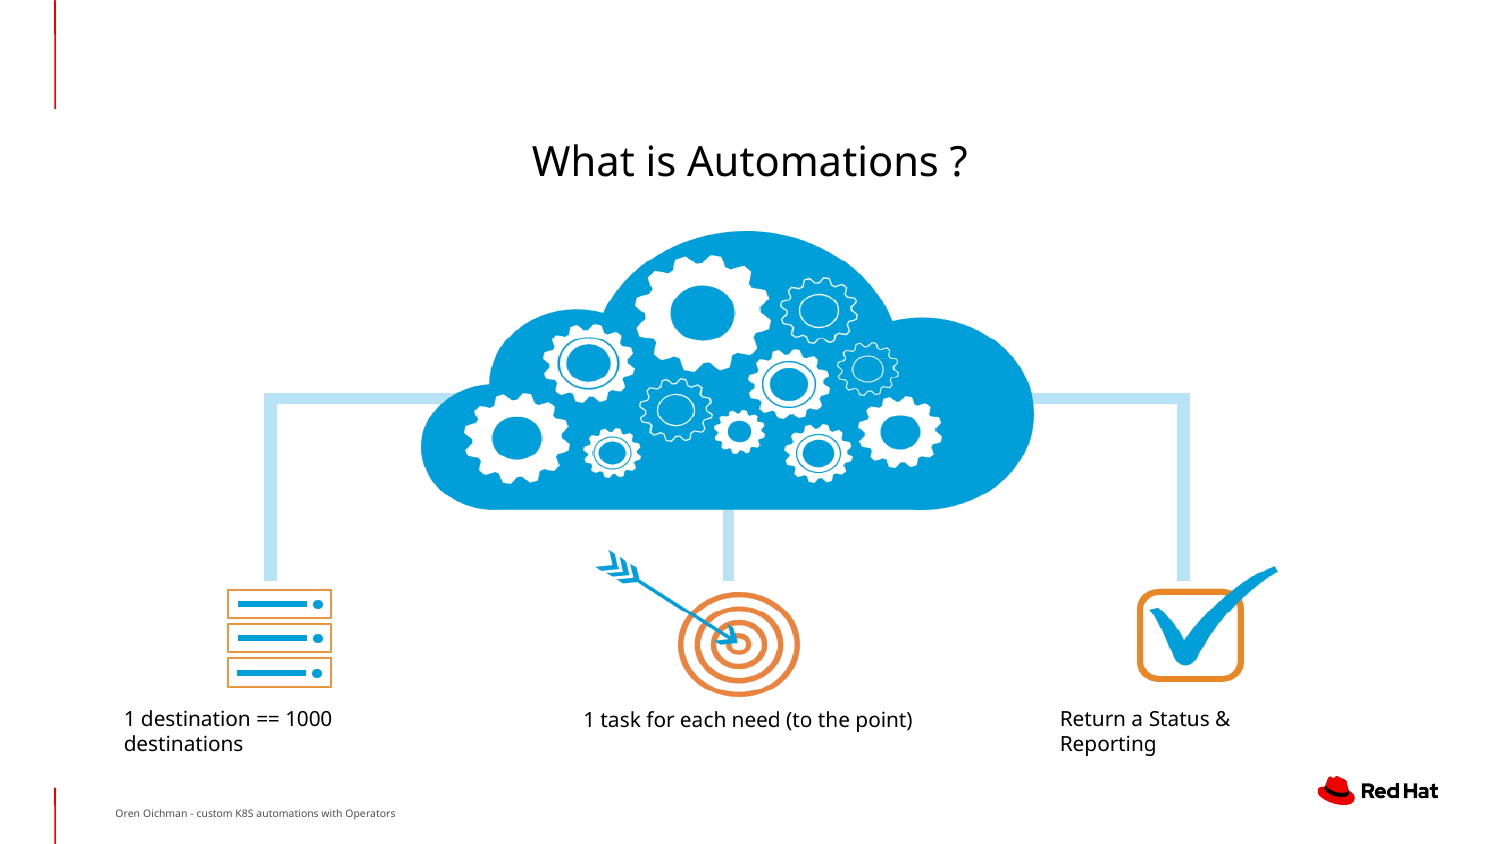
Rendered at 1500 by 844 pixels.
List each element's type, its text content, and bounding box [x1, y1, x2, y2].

title What is Automations ? [215, 119, 1285, 189]
text_box Return a Status & Reporting [1044, 690, 1342, 759]
subtitle Oren Oichman - custom K8S automations with Operators [115, 750, 1246, 820]
text_box 1 task for each need (to the point) [568, 691, 932, 761]
text_box 1 destination == 1000 destinations [108, 690, 473, 759]
picture [1317, 776, 1438, 805]
picture [108, 222, 1346, 729]
